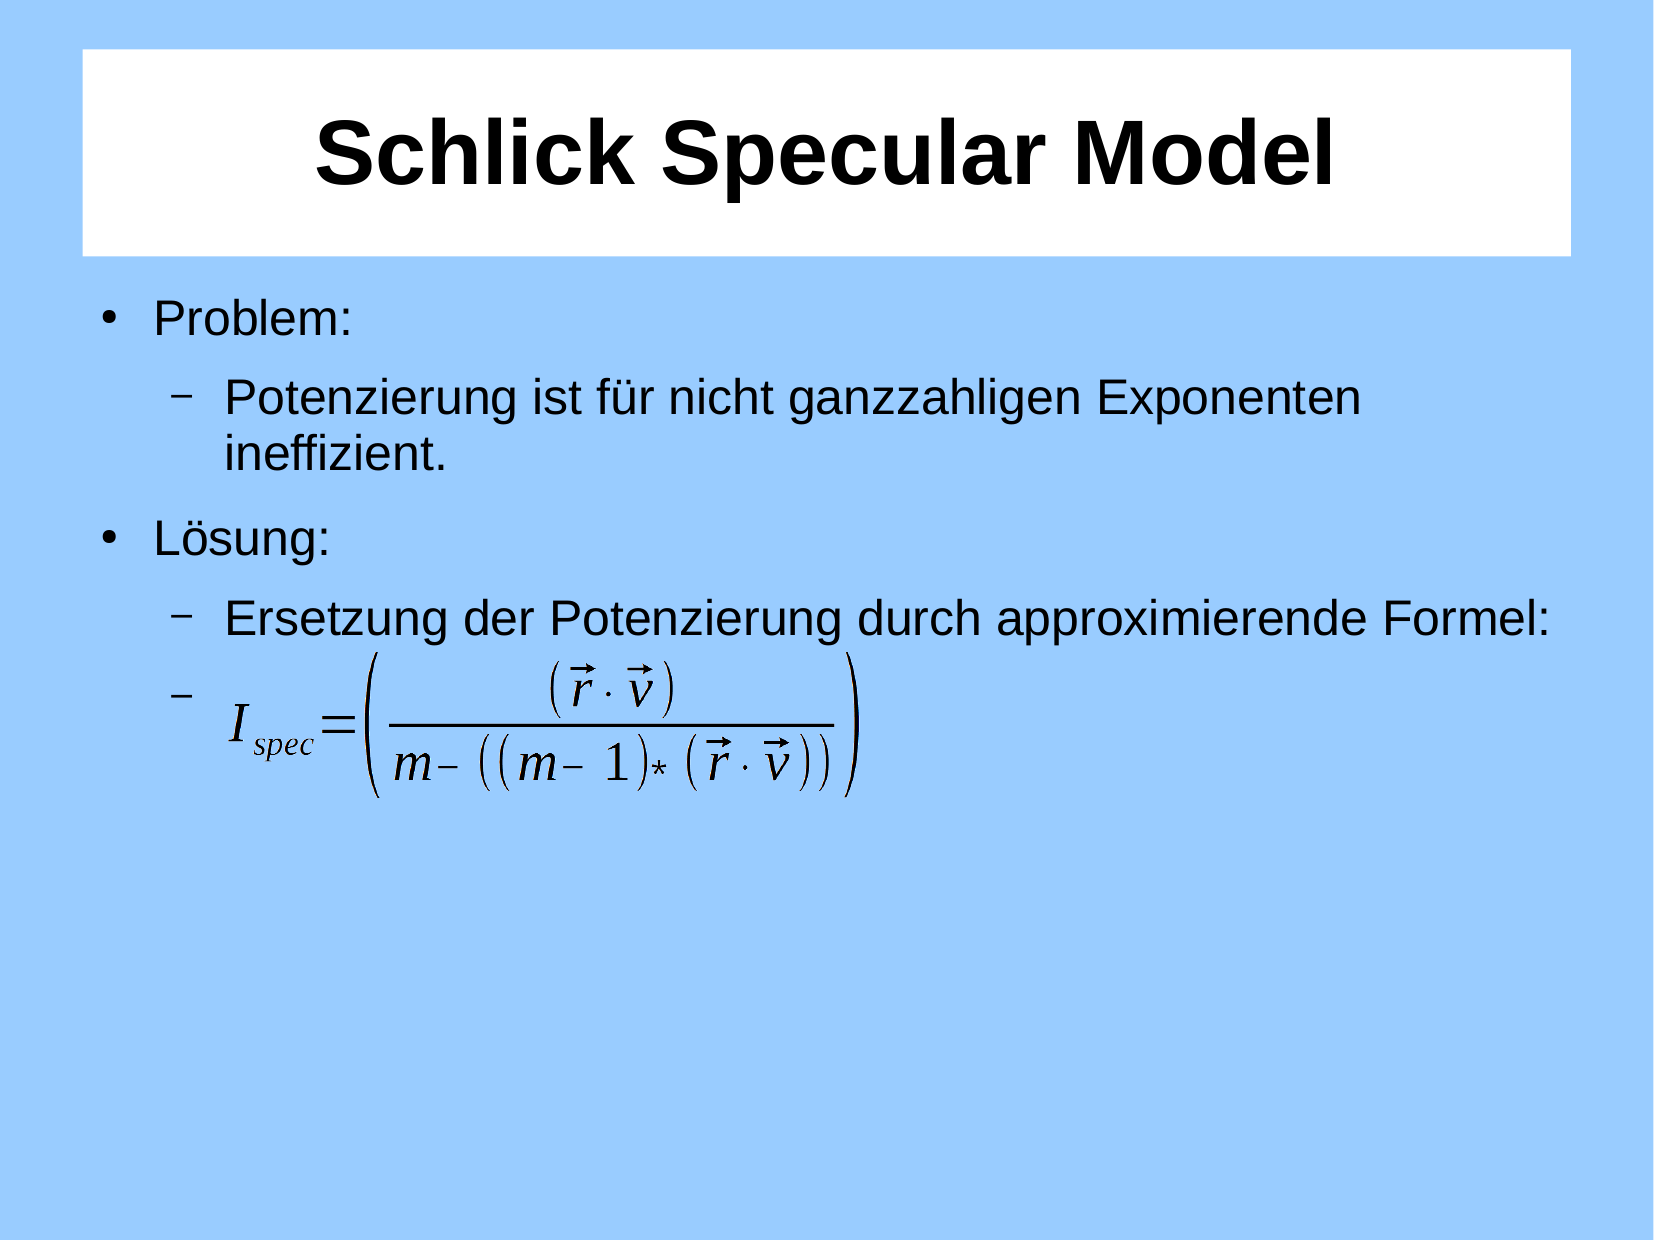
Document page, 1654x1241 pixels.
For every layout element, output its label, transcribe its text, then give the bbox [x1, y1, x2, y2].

picture [224, 641, 875, 811]
title Schlick Specular Model [82, 49, 1571, 257]
list Problem: Potenzierung ist für nicht ganzzahligen Exponenten ineffizient. Lösung: Ersetzung der Potenzierung durch approximierende Formel: [82, 290, 1571, 1170]
